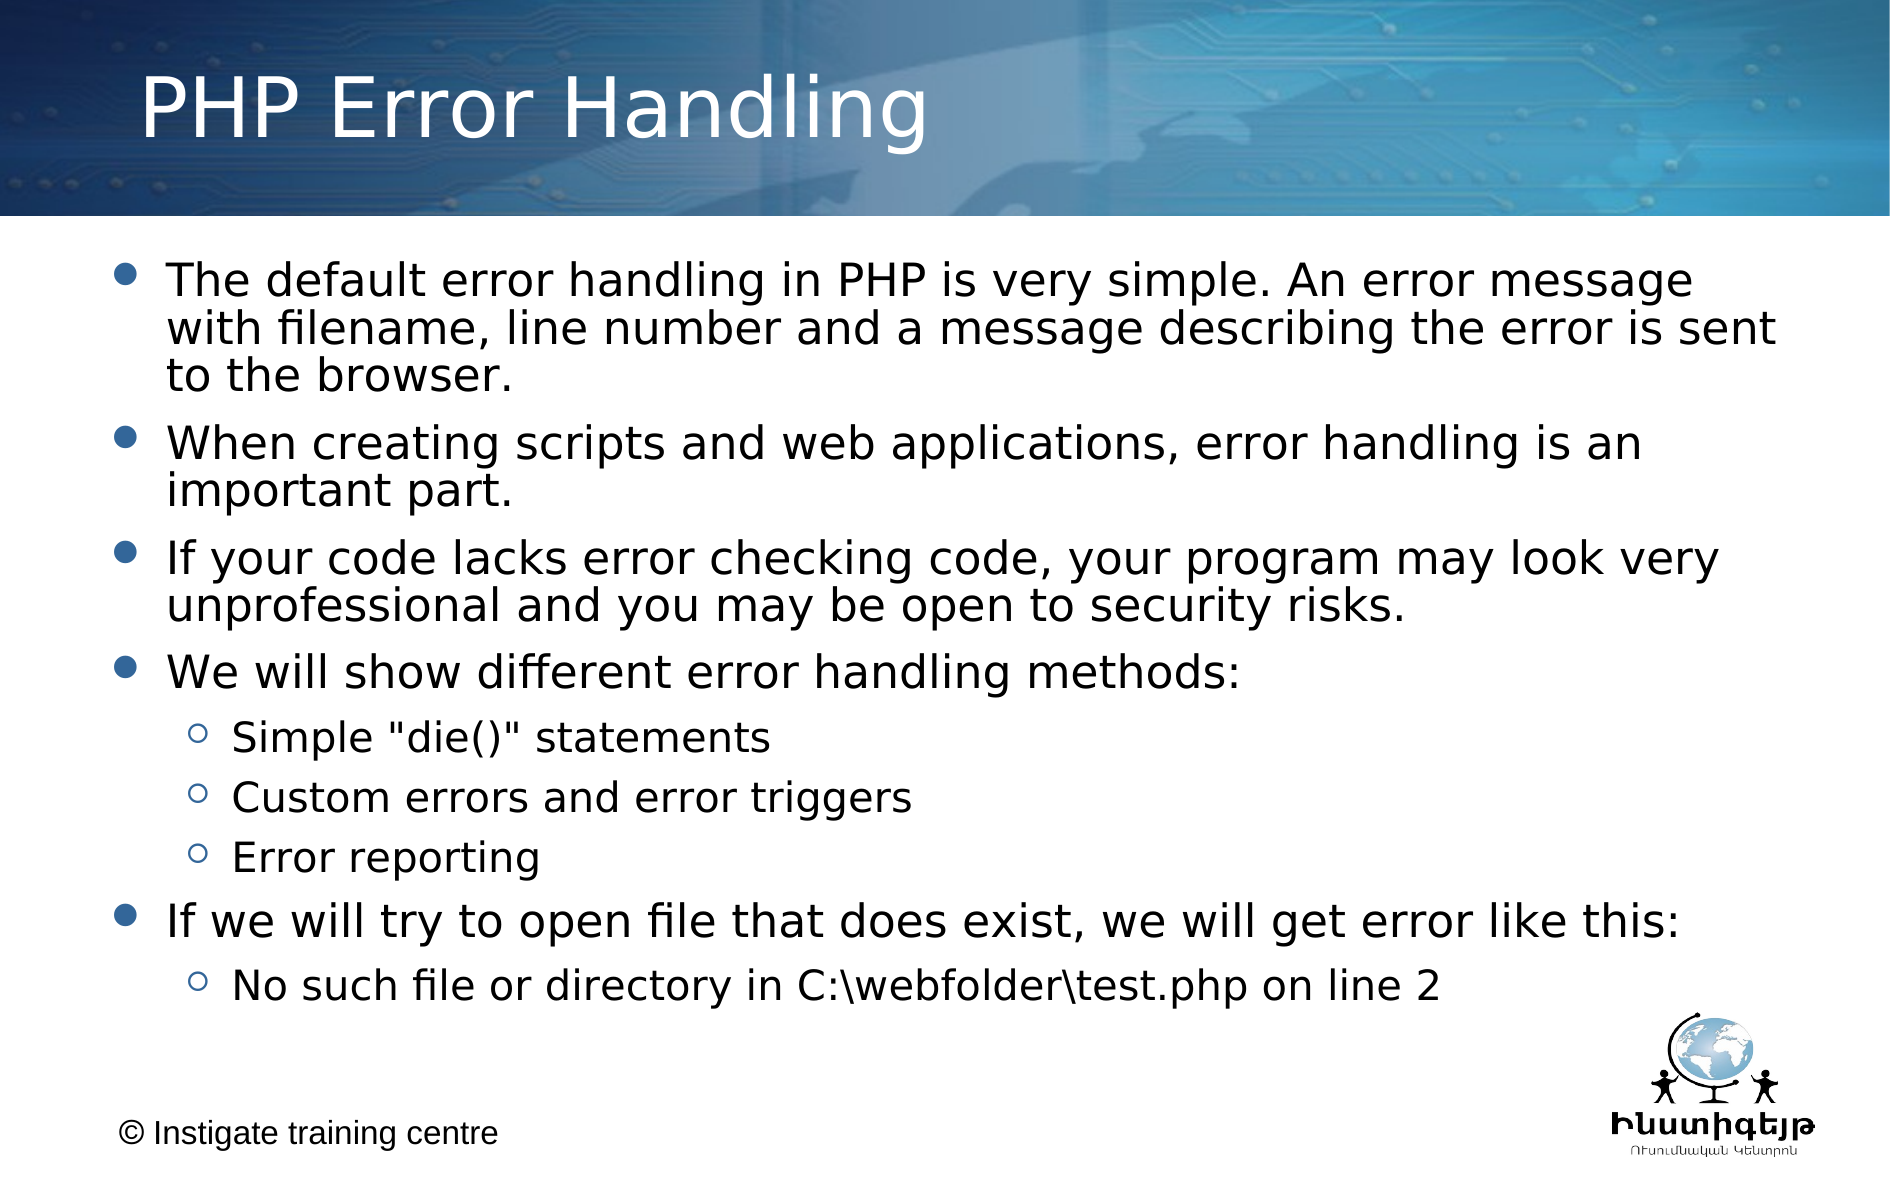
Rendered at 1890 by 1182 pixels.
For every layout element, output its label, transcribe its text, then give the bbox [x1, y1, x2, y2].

text_box PHP E-mail [266, 117, 335, 123]
picture [0, 0, 1890, 216]
picture [1612, 1012, 1815, 1157]
list The default error handling in PHP is very simple. An error message with filename, line number and a message describing the error is sent to the browser. When creating scripts and web applications, error handling is an important part. If your code lacks error checking code, your program may look very unprofessional and you may be open to security risks. We will show different error handling methods: Simple "die()" statements Custom errors and error triggers Error reporting If we will try to open file that does exist, we will get error like this: No such file or directory in C:\webfolder\test.php on line 2 [110, 258, 1801, 285]
text_box PHP Error Handling [138, 82, 1801, 87]
text_box PHP E-mail [514, 117, 568, 123]
text_box PHP Secure E-mails [923, 102, 1801, 106]
text_box PHP E-mail [343, 117, 388, 123]
text_box PHP E-mail [154, 117, 196, 123]
text_box PHP E-mail [923, 117, 1801, 123]
